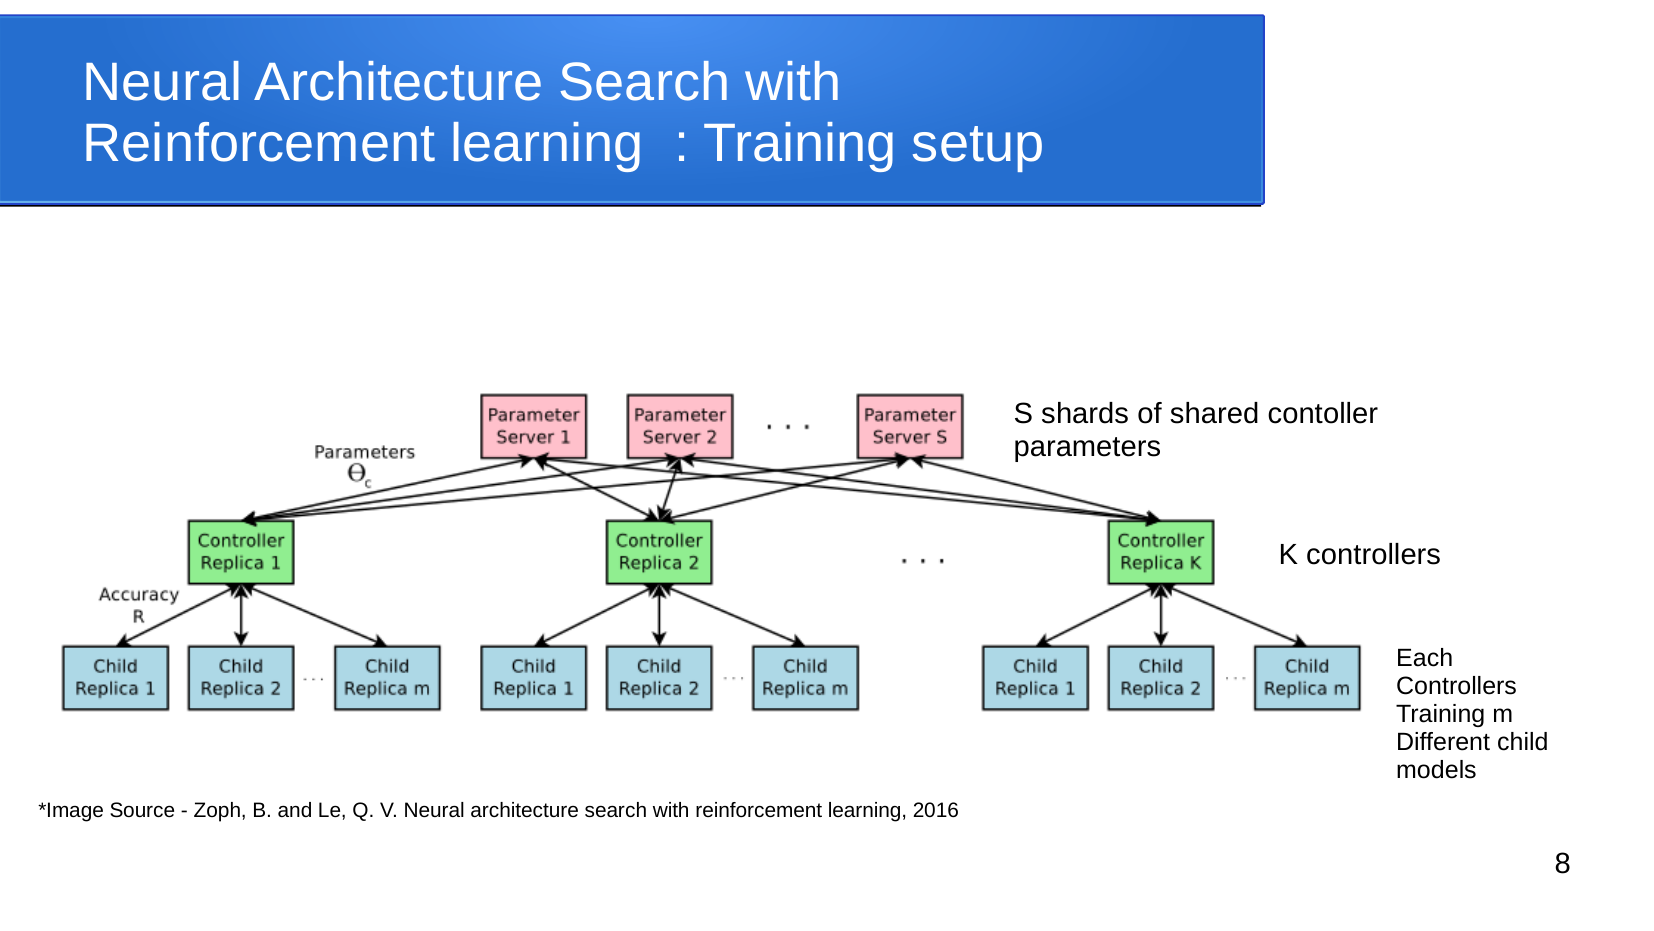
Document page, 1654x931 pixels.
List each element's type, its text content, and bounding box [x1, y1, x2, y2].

text_box *Image Source - Zoph, B. and Le, Q. V. Neural architecture search with reinforcement learning, 2016 [23, 791, 1252, 863]
picture [47, 354, 1430, 738]
text_box S shards of shared contoller parameters [998, 389, 1394, 471]
title Neural Architecture Search with Reinforcement learning : Training setup [82, 35, 1235, 189]
text_box K controllers [1263, 531, 1457, 579]
text_box Each Controllers Training m Different child models [1381, 636, 1571, 792]
